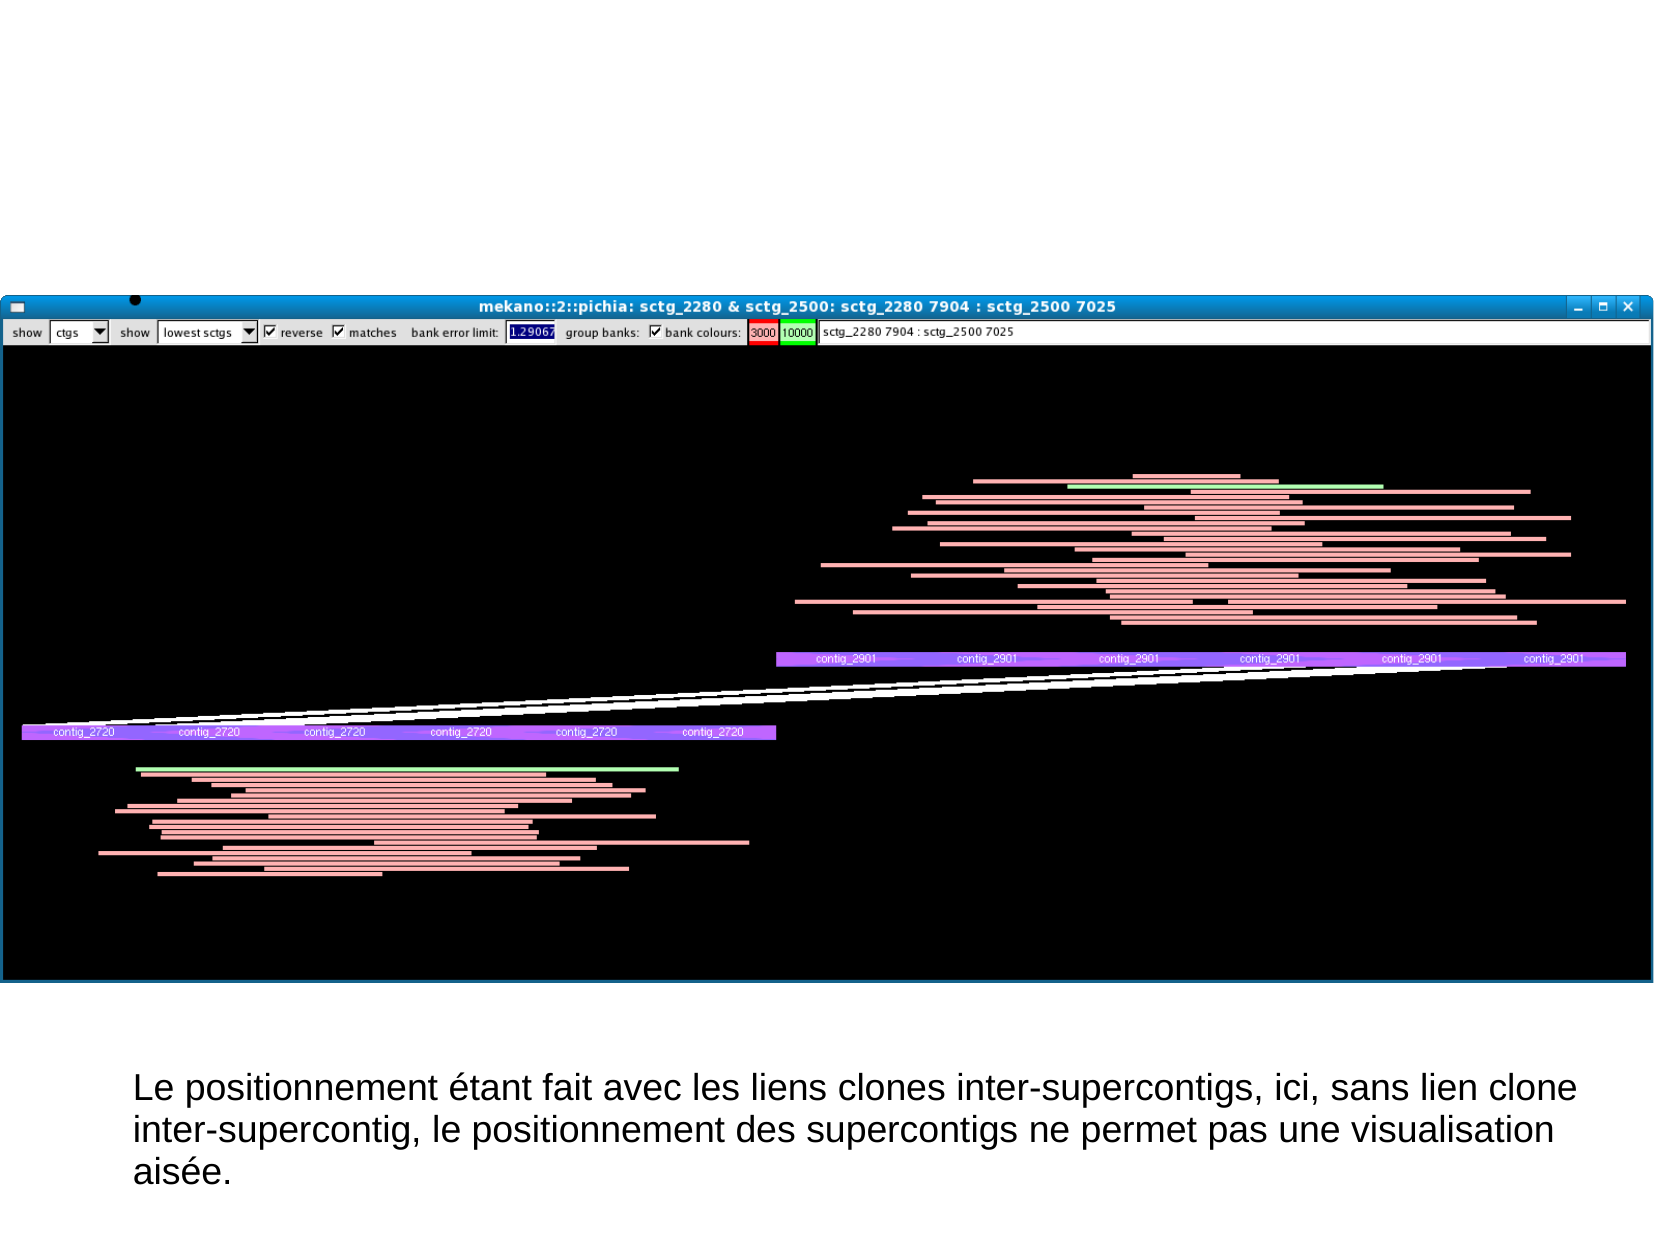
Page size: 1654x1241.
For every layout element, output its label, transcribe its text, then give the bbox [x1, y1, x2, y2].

picture [684, 302, 691, 311]
picture [790, 302, 796, 311]
picture [930, 302, 937, 311]
picture [904, 302, 911, 311]
picture [1041, 302, 1048, 311]
picture [659, 302, 664, 311]
picture [515, 304, 522, 311]
picture [703, 302, 710, 311]
picture [915, 302, 922, 311]
picture [694, 302, 700, 311]
picture [800, 302, 807, 311]
picture [997, 304, 1004, 311]
picture [951, 302, 968, 311]
picture [0, 302, 1654, 983]
picture [535, 304, 543, 311]
picture [747, 304, 753, 311]
picture [988, 304, 994, 311]
picture [1567, 295, 1640, 311]
picture [895, 302, 901, 311]
picture [1088, 302, 1095, 311]
picture [810, 302, 817, 311]
picture [860, 302, 865, 311]
picture [729, 302, 738, 311]
picture [1062, 302, 1069, 311]
picture [595, 301, 611, 311]
picture [619, 304, 626, 311]
picture [820, 302, 828, 311]
picture [1077, 302, 1084, 311]
picture [558, 302, 564, 311]
picture [1032, 302, 1038, 311]
picture [480, 301, 512, 311]
picture [851, 304, 858, 311]
picture [131, 295, 140, 304]
picture [650, 304, 656, 311]
picture [525, 304, 532, 311]
picture [842, 304, 848, 311]
picture [1107, 302, 1115, 311]
picture [1098, 302, 1104, 311]
picture [886, 302, 892, 311]
picture [1006, 302, 1011, 311]
picture [714, 302, 721, 311]
text_box Le positionnement étant fait avec les liens clones inter-supercontigs, ici, sans lien clone inter-supercontig, le positionnement des supercontigs ne permet pas une visualisation aisée. [118, 1059, 1605, 1201]
picture [940, 302, 948, 311]
picture [756, 302, 769, 311]
picture [641, 304, 647, 311]
picture [1051, 302, 1059, 311]
